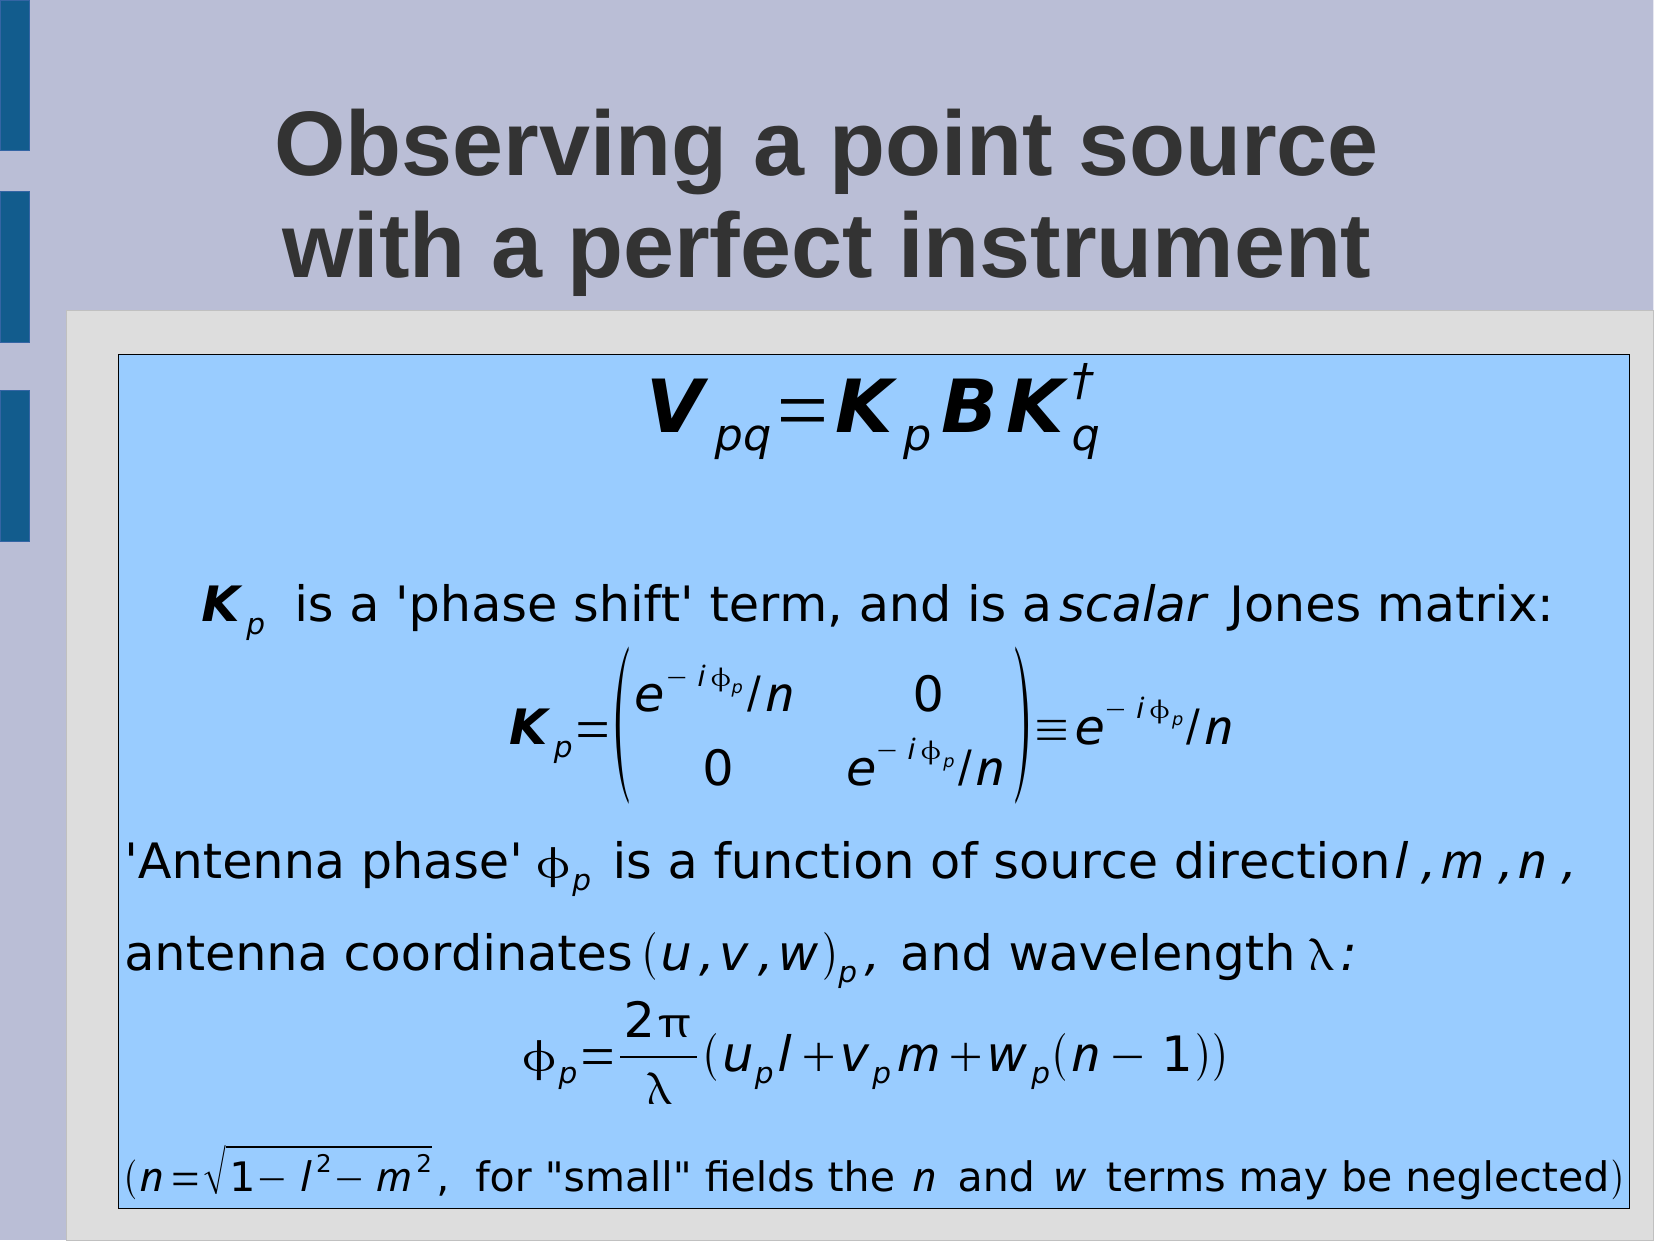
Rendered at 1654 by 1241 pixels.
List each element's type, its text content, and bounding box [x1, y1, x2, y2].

title Observing a point source with a perfect instrument [121, 91, 1534, 299]
chart [118, 354, 1630, 1209]
